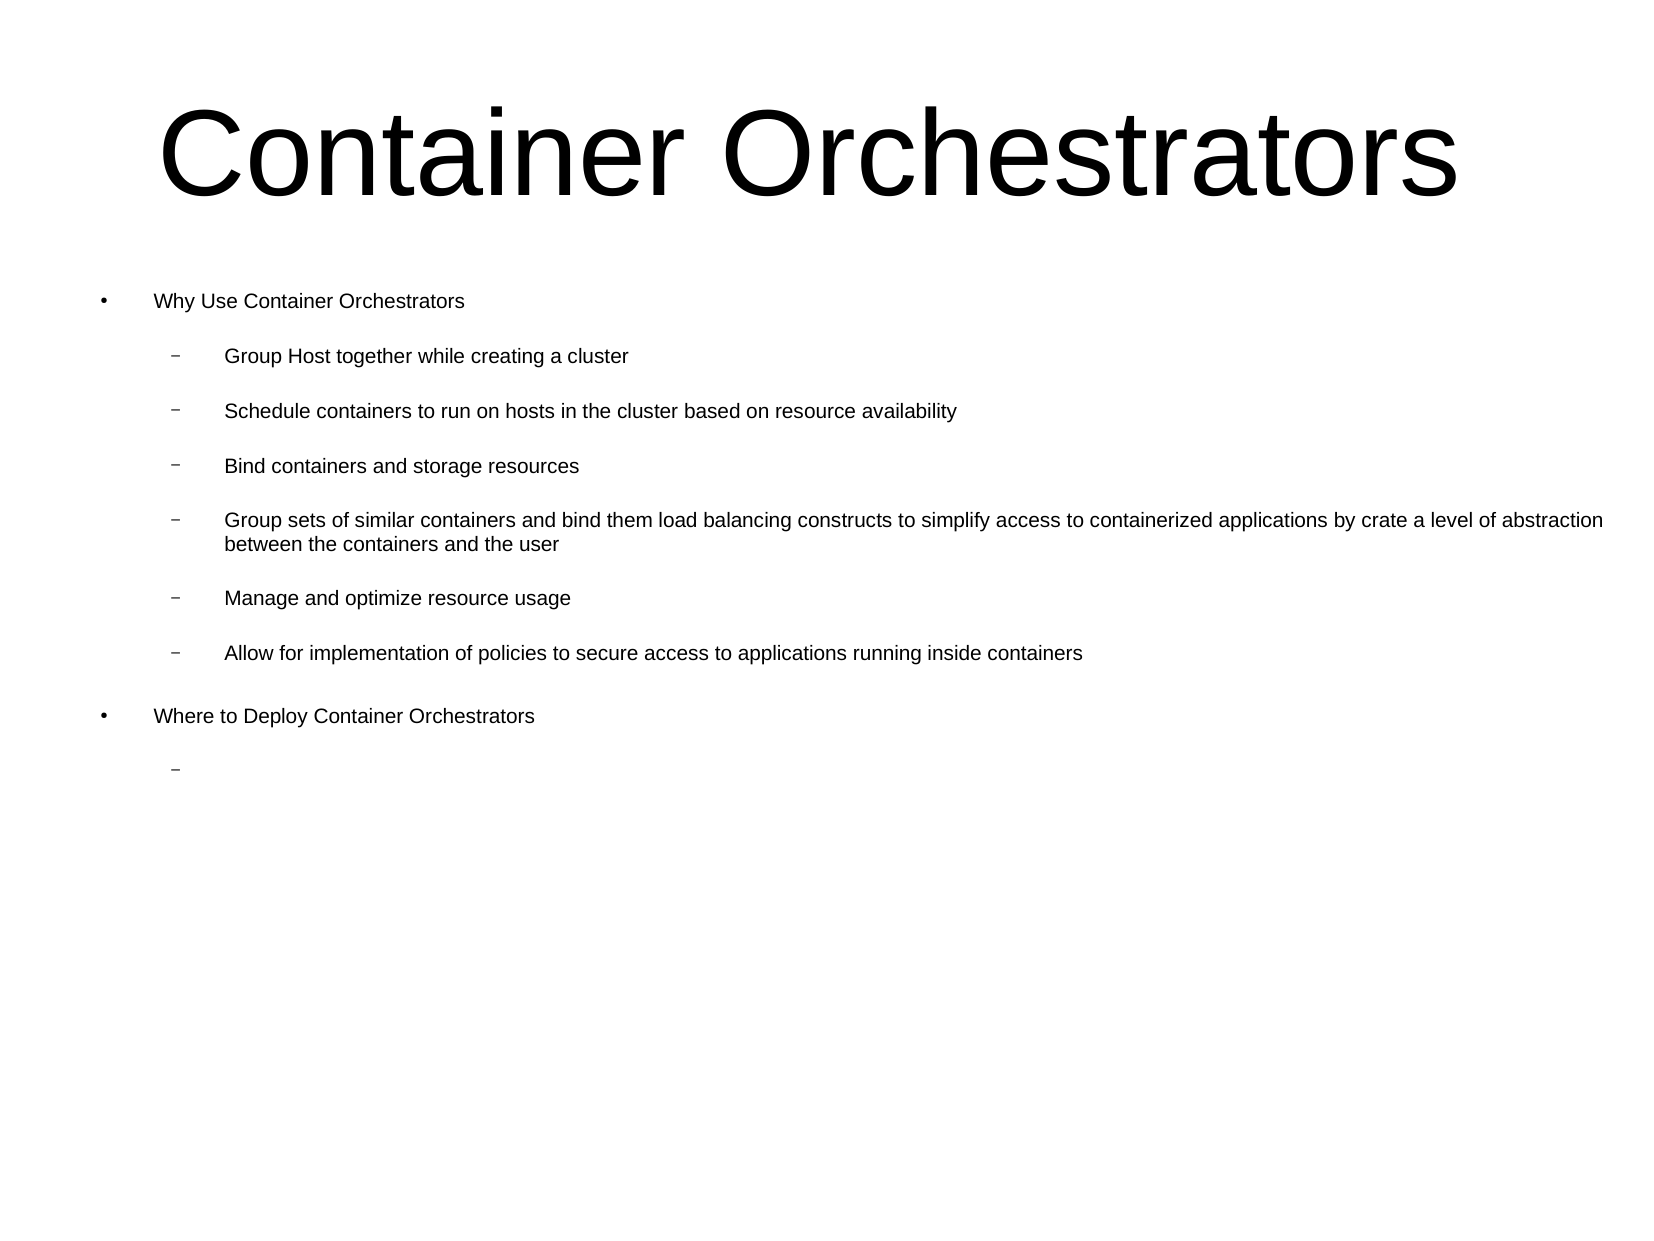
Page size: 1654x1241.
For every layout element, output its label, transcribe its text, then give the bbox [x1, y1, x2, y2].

title Container Orchestrators [82, 49, 1571, 257]
list Why Use Container Orchestrators Group Host together while creating a cluster Schedule containers to run on hosts in the cluster based on resource availability Bind containers and storage resources Group sets of similar containers and bind them load balancing constructs to simplify access to containerized applications by crate a level of abstraction between the containers and the user Manage and optimize resource usage Allow for implementation of policies to secure access to applications running inside containers Where to Deploy Container Orchestrators [82, 290, 1636, 1201]
